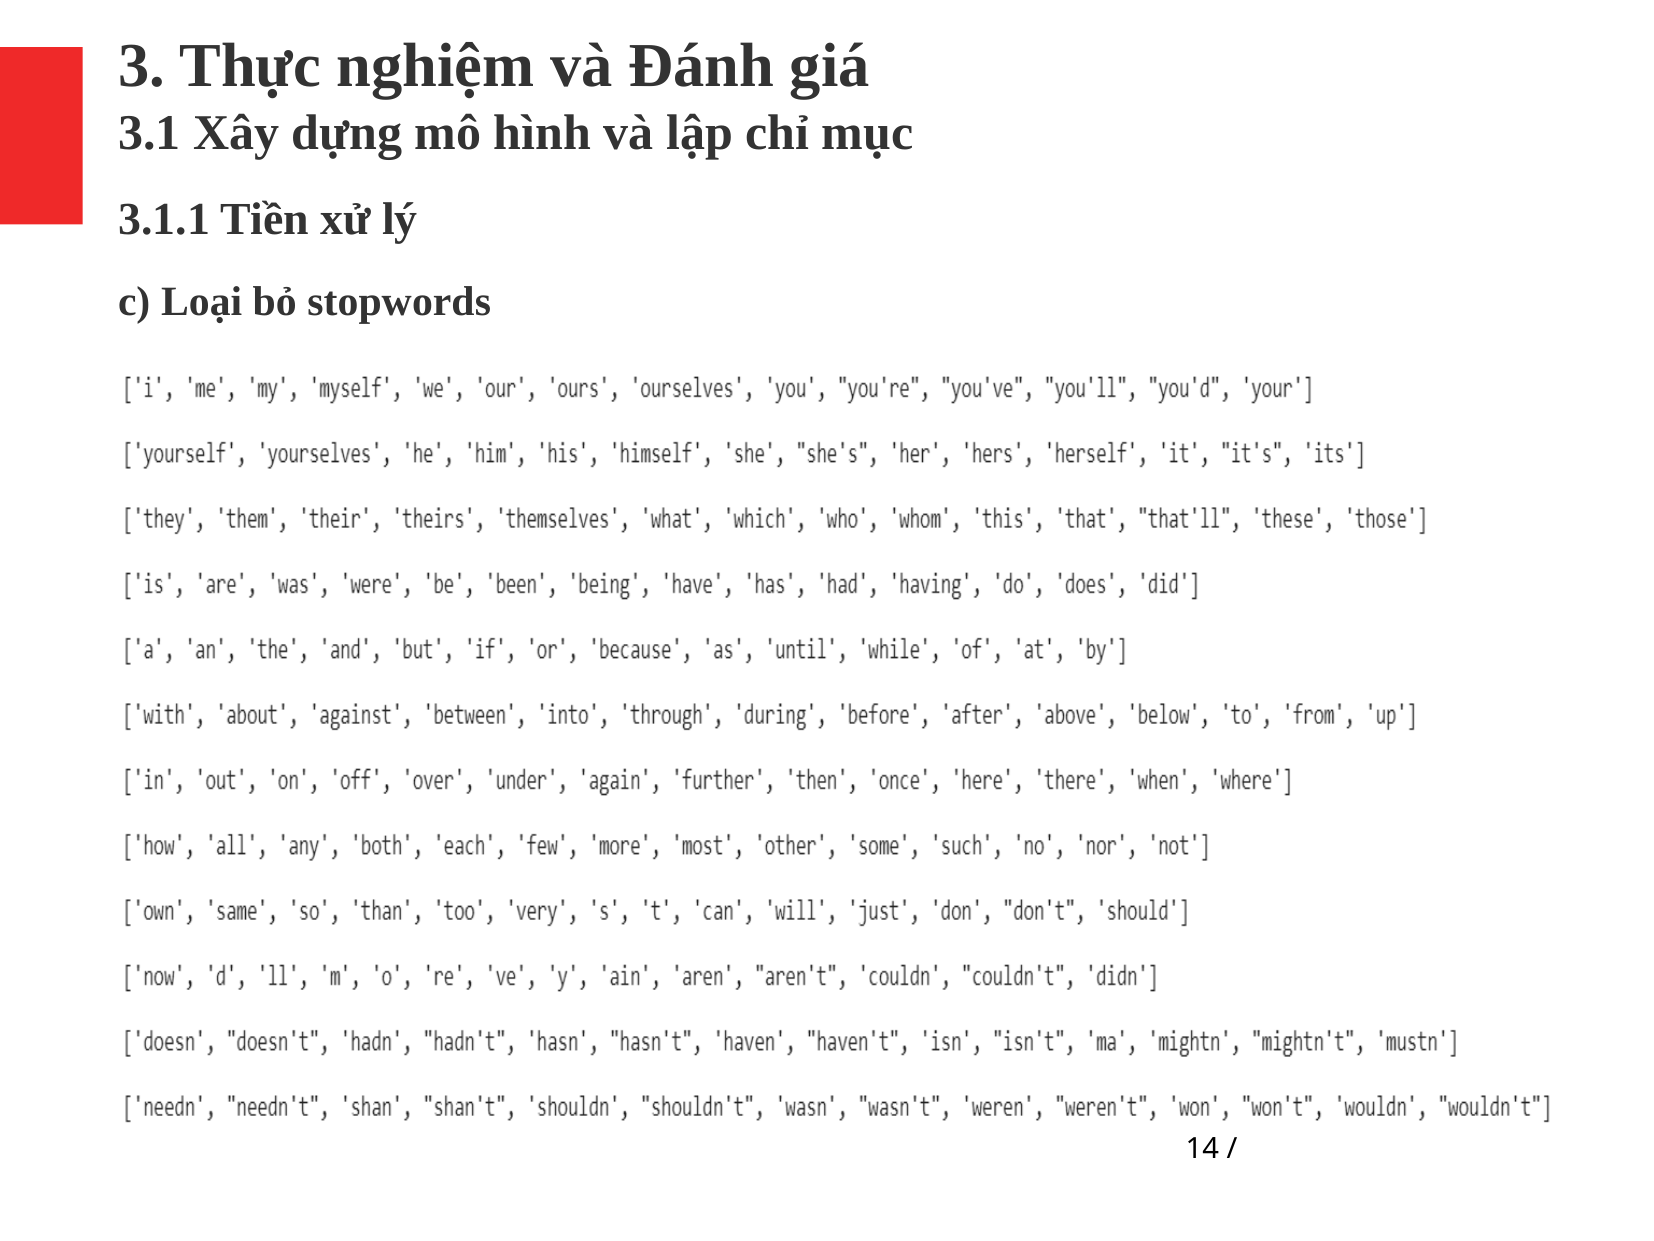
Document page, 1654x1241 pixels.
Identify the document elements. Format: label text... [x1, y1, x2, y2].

text_box / [1185, 1130, 1571, 1216]
picture [118, 363, 1571, 1130]
text_box 3.1 Xây dựng mô hình và lập chỉ mục 3.1.1 Tiền xử lý c) Loại bỏ stopwords [118, 99, 1296, 348]
title 3. Thực nghiệm và Đánh giá [118, 23, 1571, 100]
